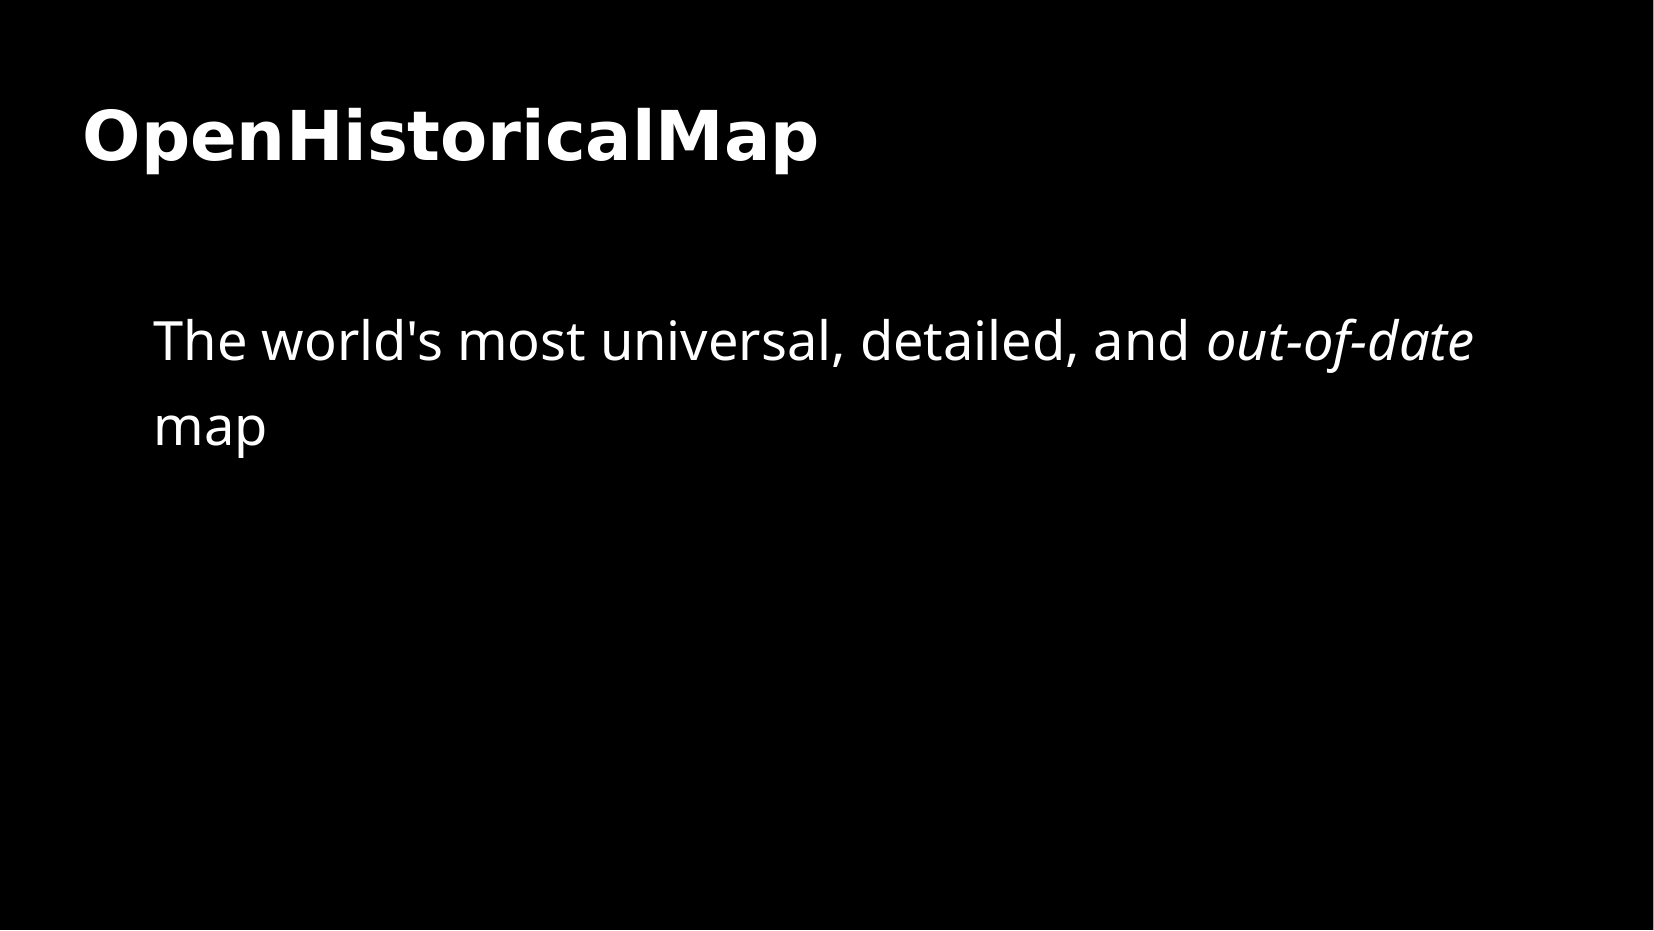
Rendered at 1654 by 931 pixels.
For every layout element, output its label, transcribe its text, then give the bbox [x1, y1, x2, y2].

list The world's most universal, detailed, and out-of-date map [82, 217, 1571, 758]
title OpenHistoricalMap [82, 59, 1571, 215]
